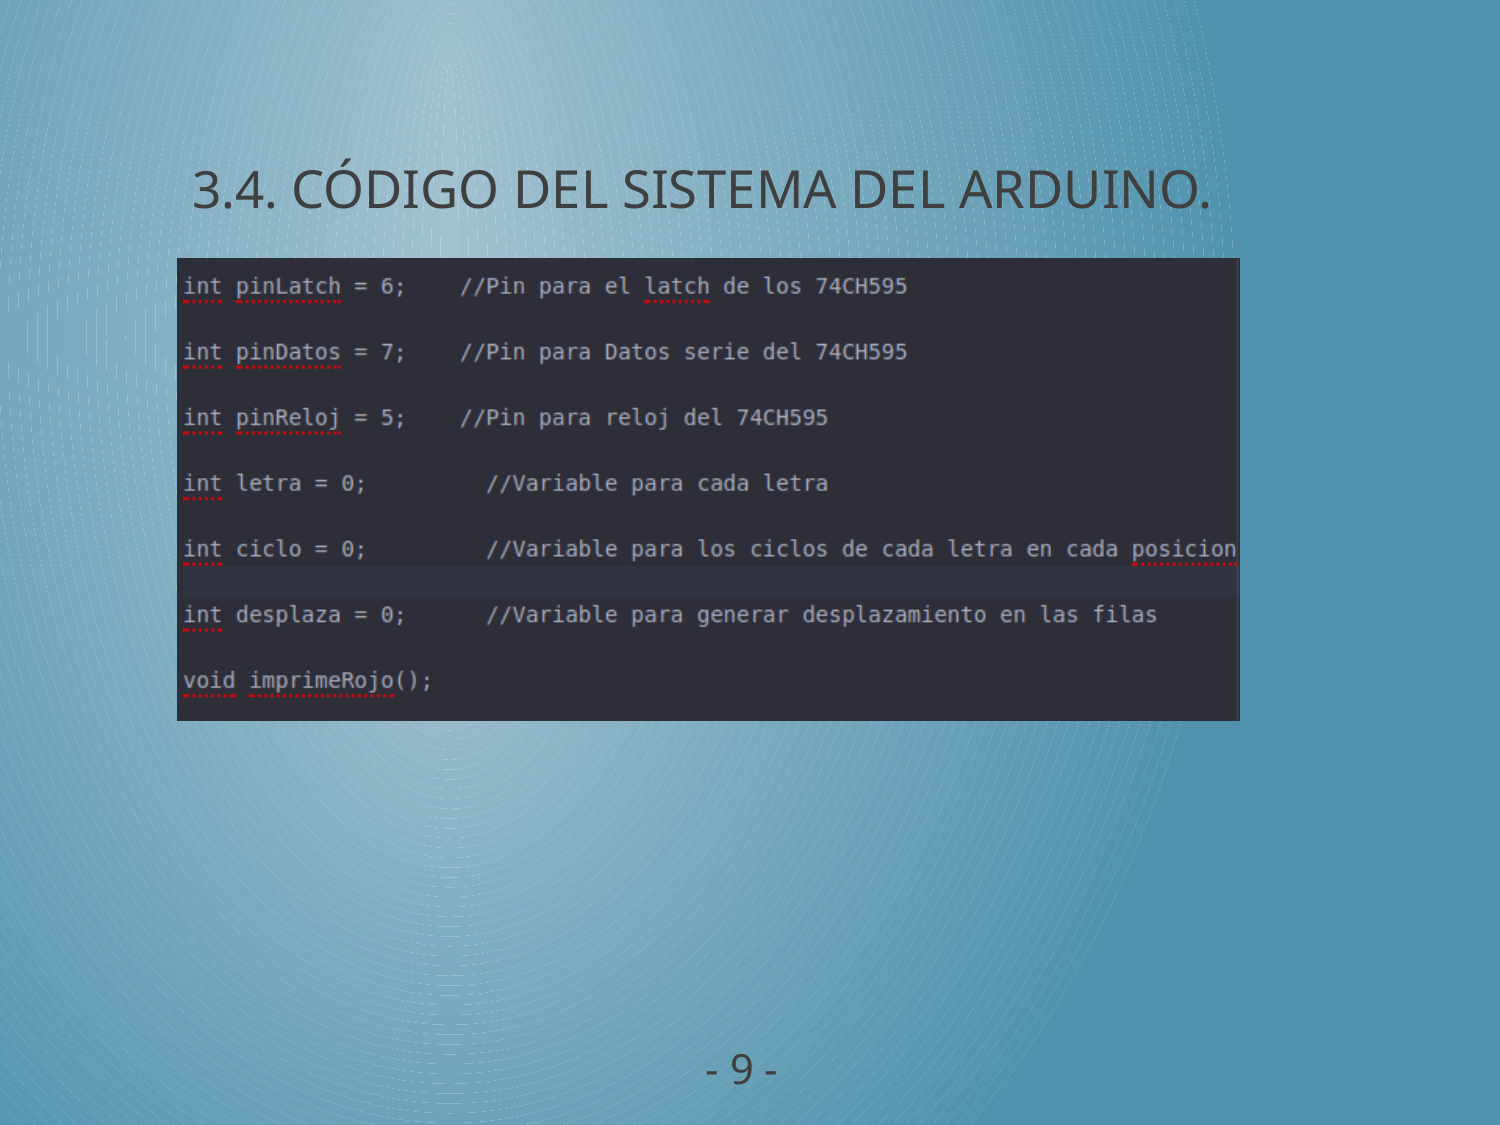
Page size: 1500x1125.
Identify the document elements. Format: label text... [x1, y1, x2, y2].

title 3.4. CÓDIGO DEL SISTEMA DEL ARDUINO. [147, 149, 1258, 279]
picture [177, 258, 1240, 721]
text_box - 9 - [690, 1034, 833, 1106]
